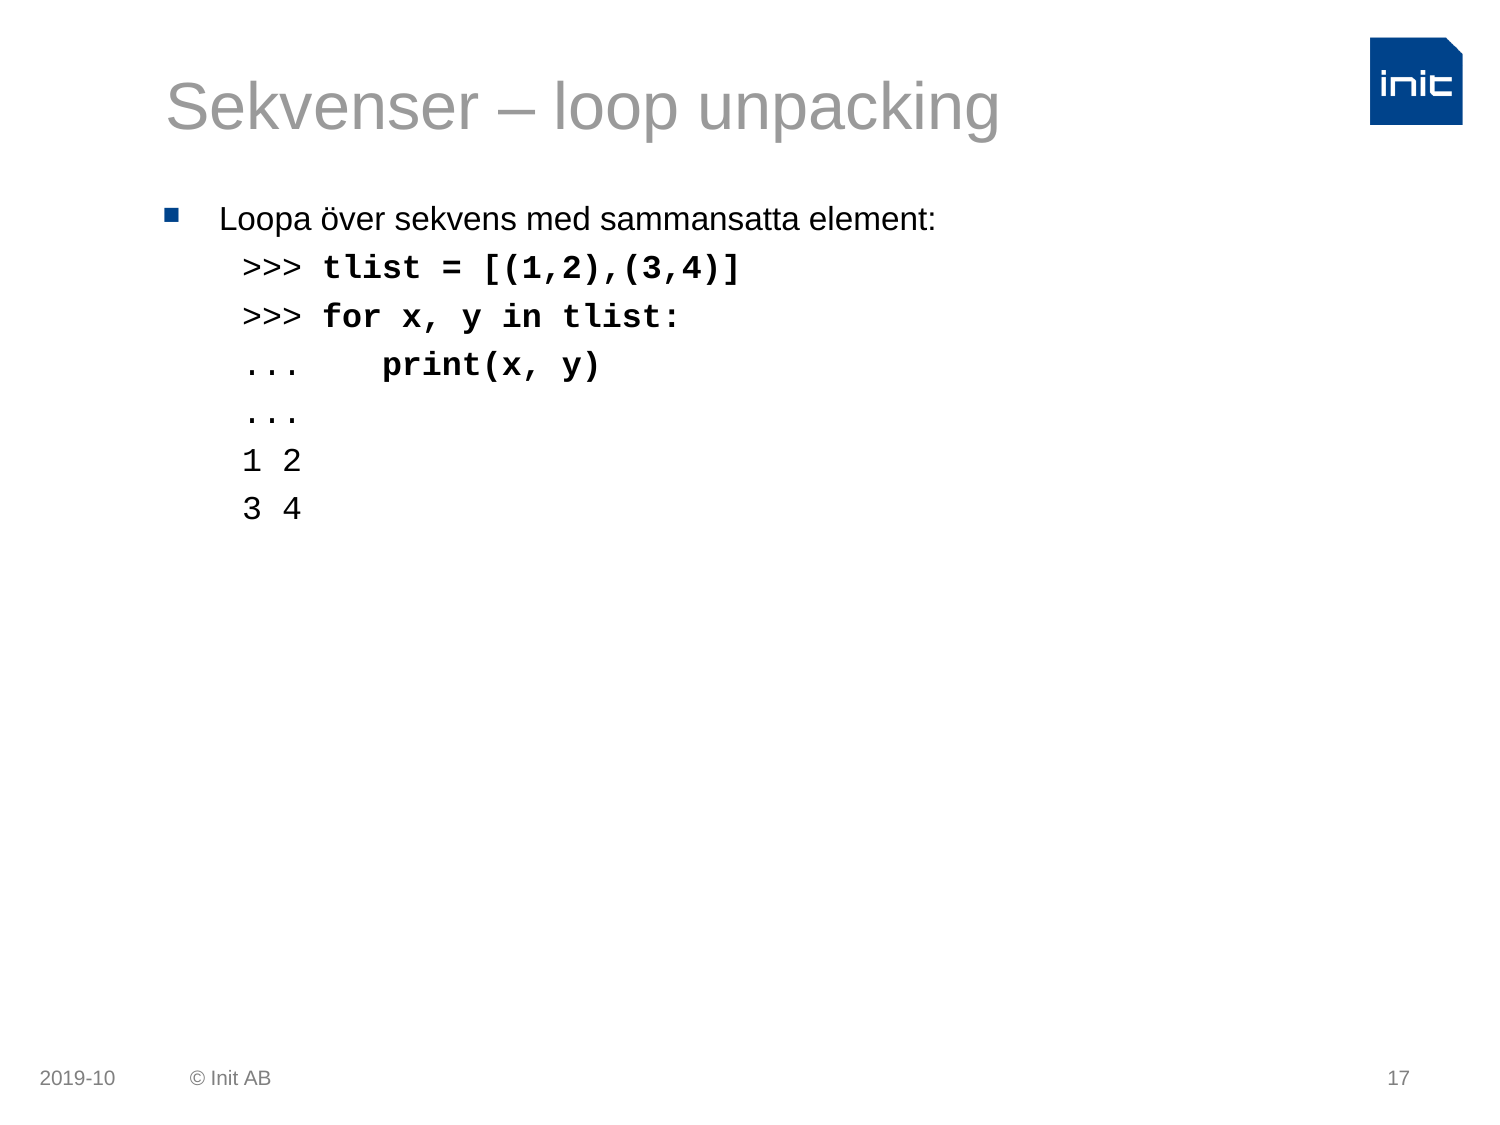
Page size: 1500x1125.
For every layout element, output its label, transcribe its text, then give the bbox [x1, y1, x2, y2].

text_box 2019-10 [24, 1037, 151, 1098]
text_box Sekvenser – loop unpacking [150, 0, 1351, 151]
text_box <nummer> [1350, 1037, 1426, 1098]
picture [1370, 37, 1463, 125]
text_box Loopa över sekvens med sammansatta element: >>> tlist = [(1,2),(3,4)] >>> for x, y in tlist: ... print(x, y) ... 1 2 3 4 [150, 189, 1351, 1017]
text_box © Init AB [174, 1037, 1326, 1098]
